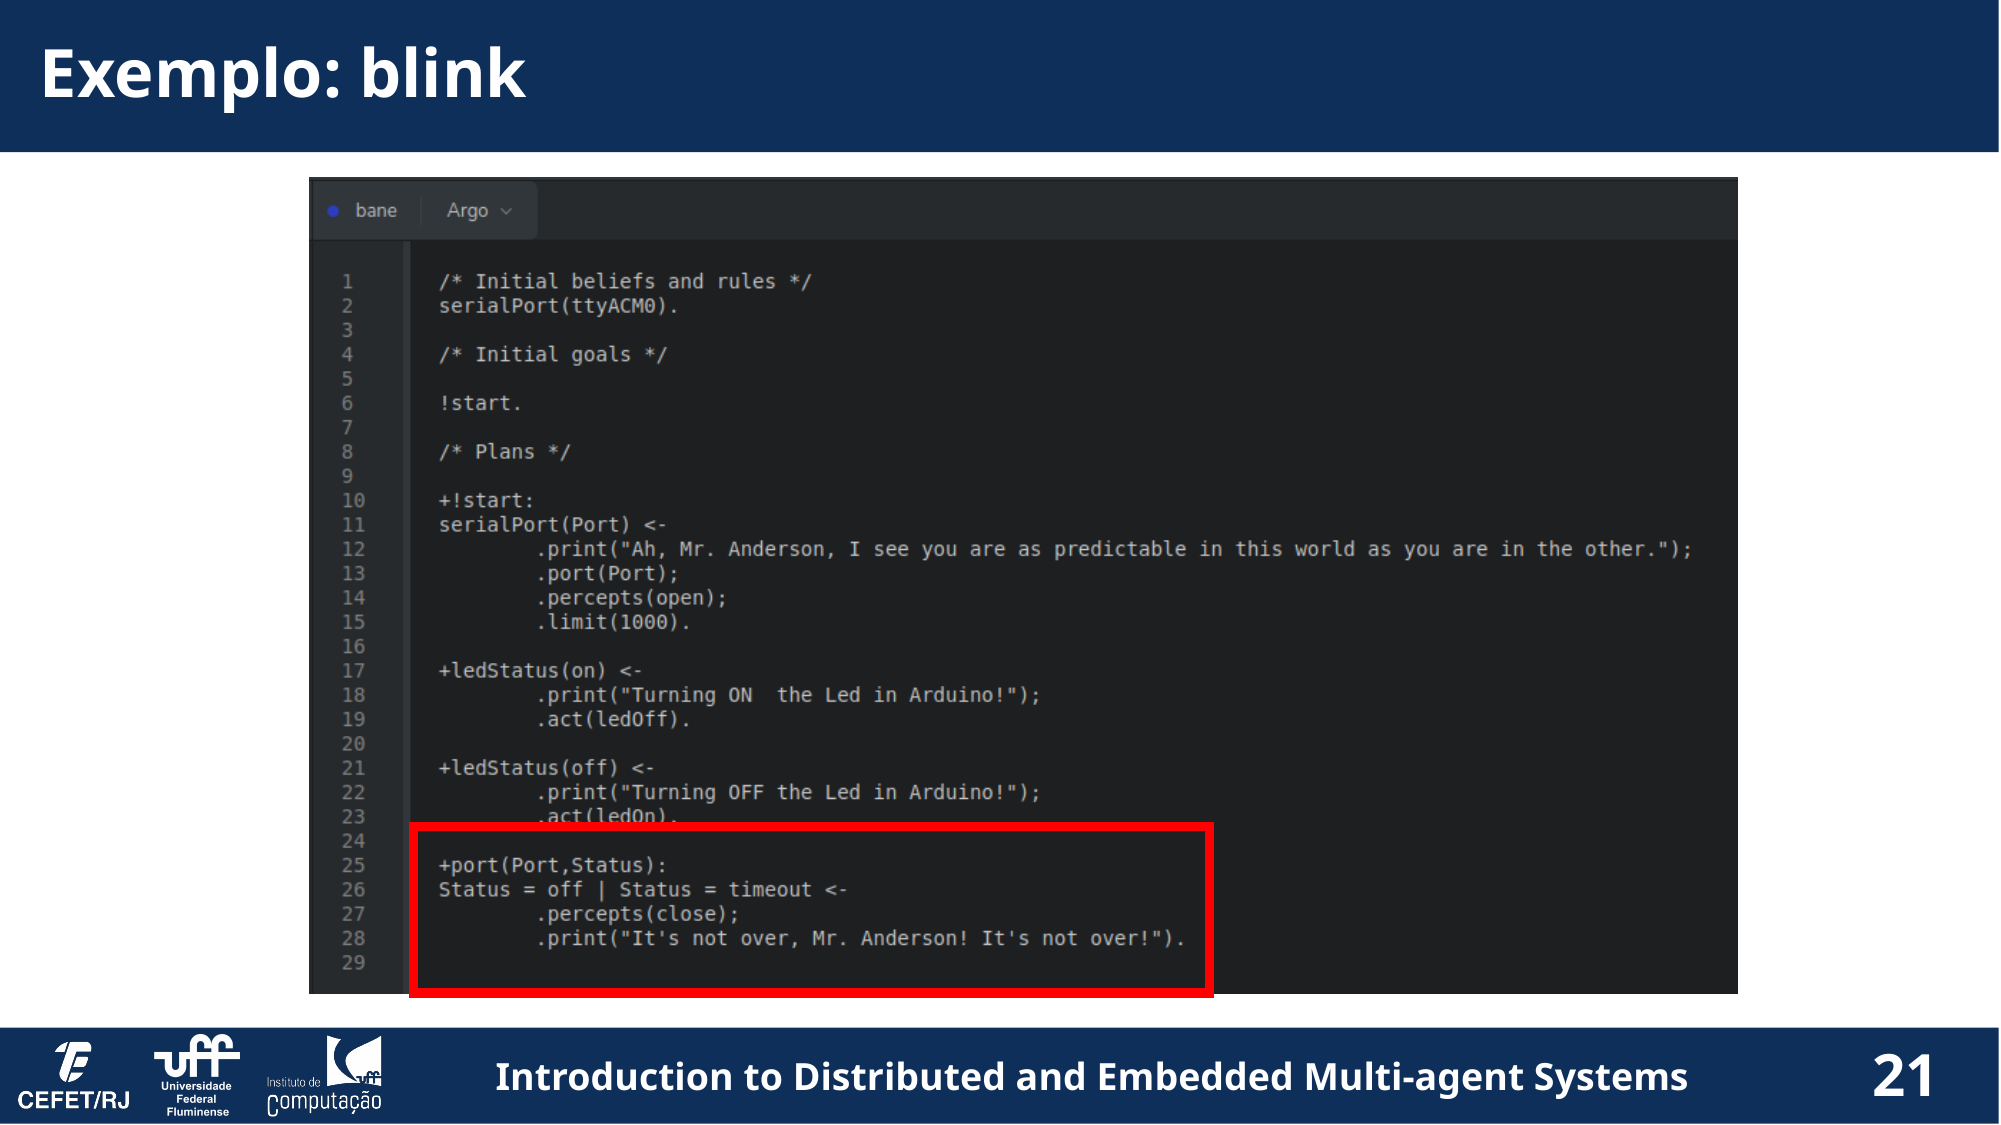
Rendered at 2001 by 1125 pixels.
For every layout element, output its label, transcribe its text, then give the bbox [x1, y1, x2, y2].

picture [418, 831, 1205, 988]
picture [18, 1021, 129, 1125]
picture [265, 1033, 383, 1117]
picture [309, 177, 1738, 994]
picture [153, 1033, 241, 1121]
text_box Exemplo: blink [25, 23, 1999, 119]
